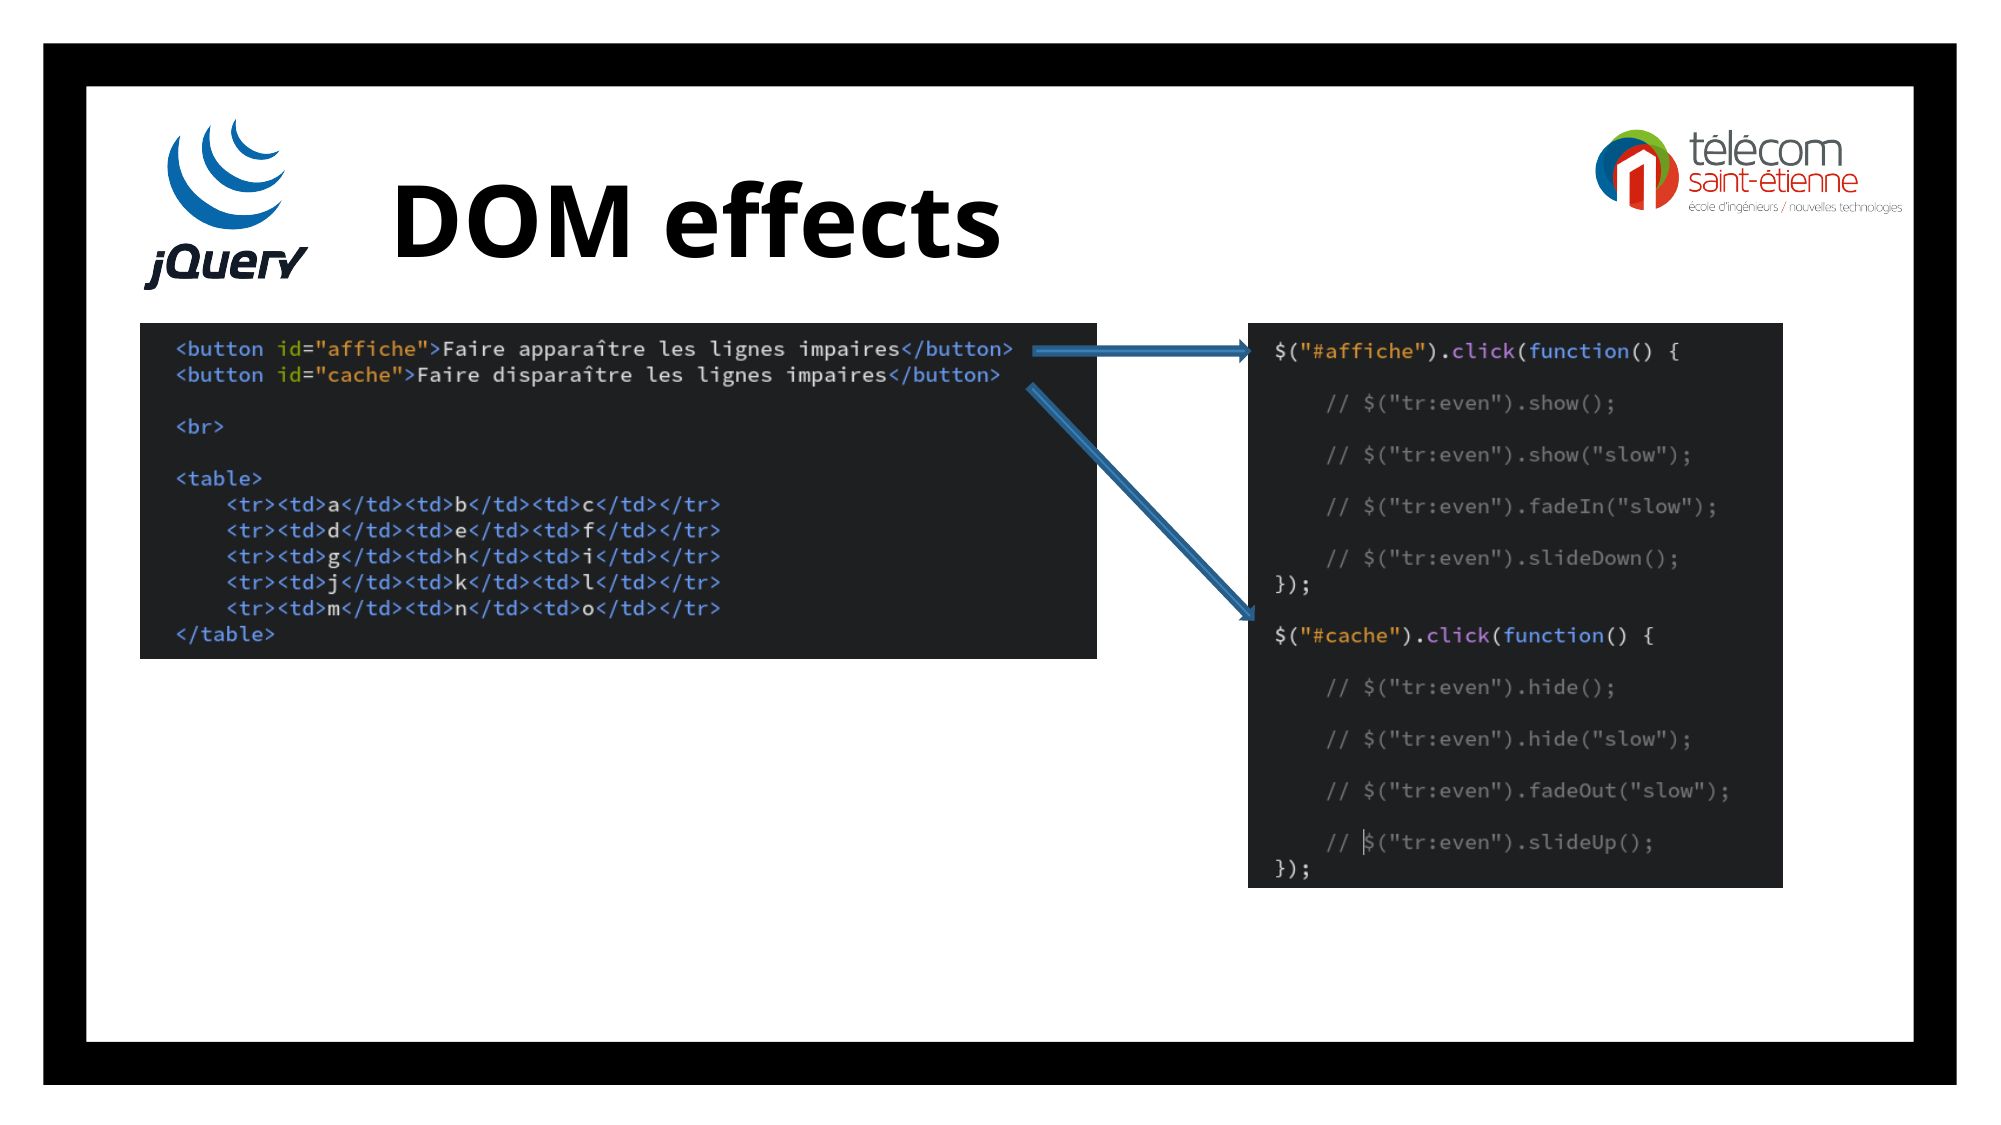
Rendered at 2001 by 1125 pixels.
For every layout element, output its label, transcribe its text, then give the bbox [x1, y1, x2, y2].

text_box [1028, 384, 1253, 619]
title DOM effects [369, 138, 1849, 304]
picture [140, 323, 1097, 659]
picture [140, 118, 312, 290]
picture [1248, 323, 1783, 888]
text_box [1034, 343, 1249, 359]
picture [1582, 118, 1923, 223]
